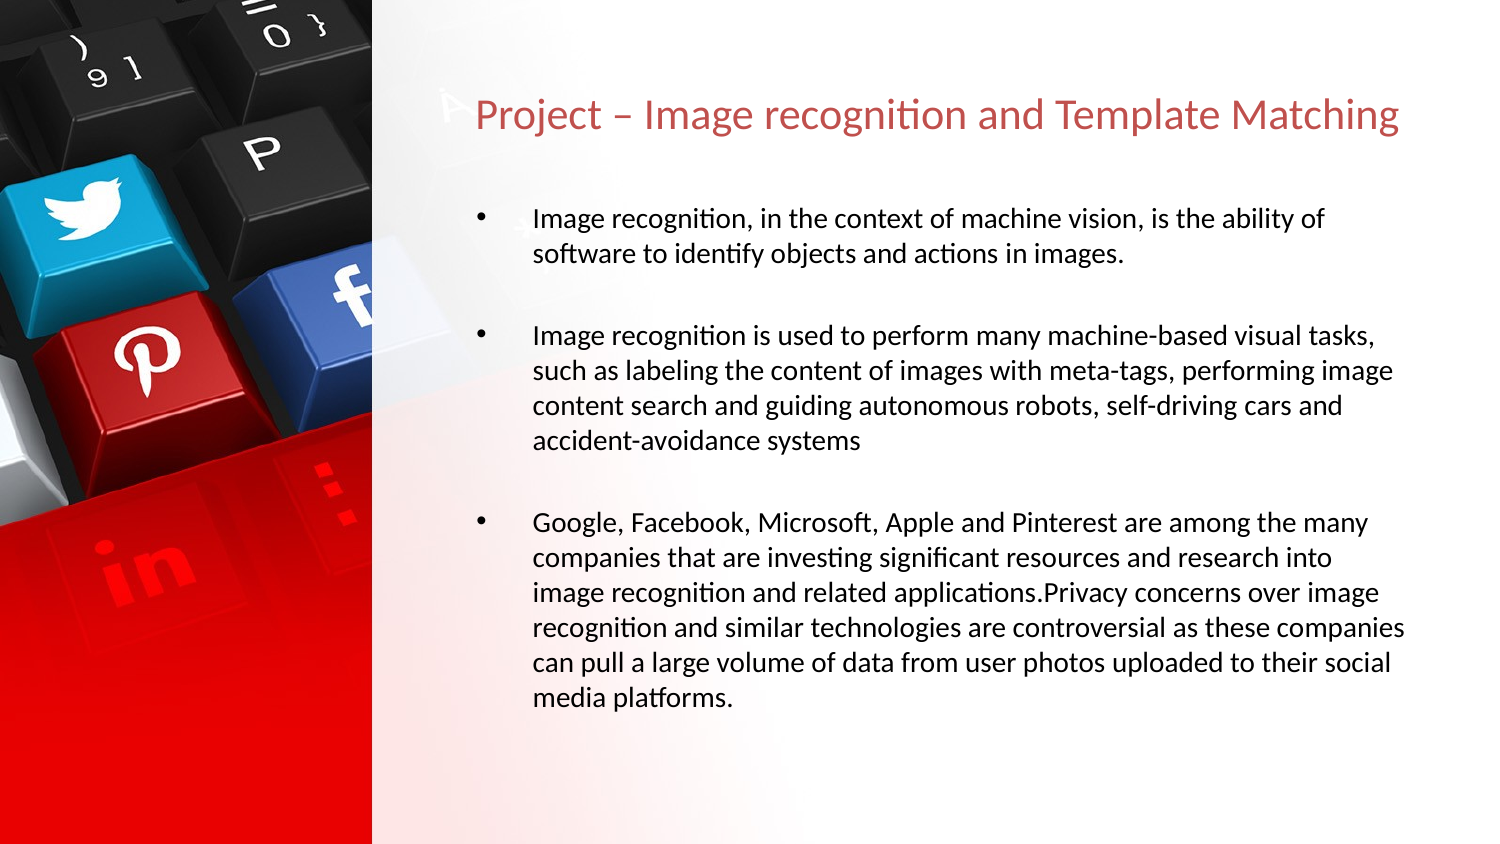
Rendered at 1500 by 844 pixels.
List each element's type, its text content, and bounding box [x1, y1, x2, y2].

picture [46, 186, 172, 277]
text_box Project – Image recognition and Template Matching [460, 52, 1419, 171]
text_box Image recognition, in the context of machine vision, is the ability of software to identify objects and actions in images. Image recognition is used to perform many machine-based visual tasks, such as labeling the content of images with meta-tags, performing image content search and guiding autonomous robots, self-driving cars and accident-avoidance systems Google, Facebook, Microsoft, Apple and Pinterest are among the many companies that are investing significant resources and research into image recognition and related applications.Privacy concerns over image recognition and similar technologies are controversial as these companies can pull a large volume of data from user photos uploaded to their social media platforms. [461, 191, 1424, 786]
picture [0, 0, 1500, 844]
picture [21, 227, 28, 243]
picture [44, 178, 124, 243]
